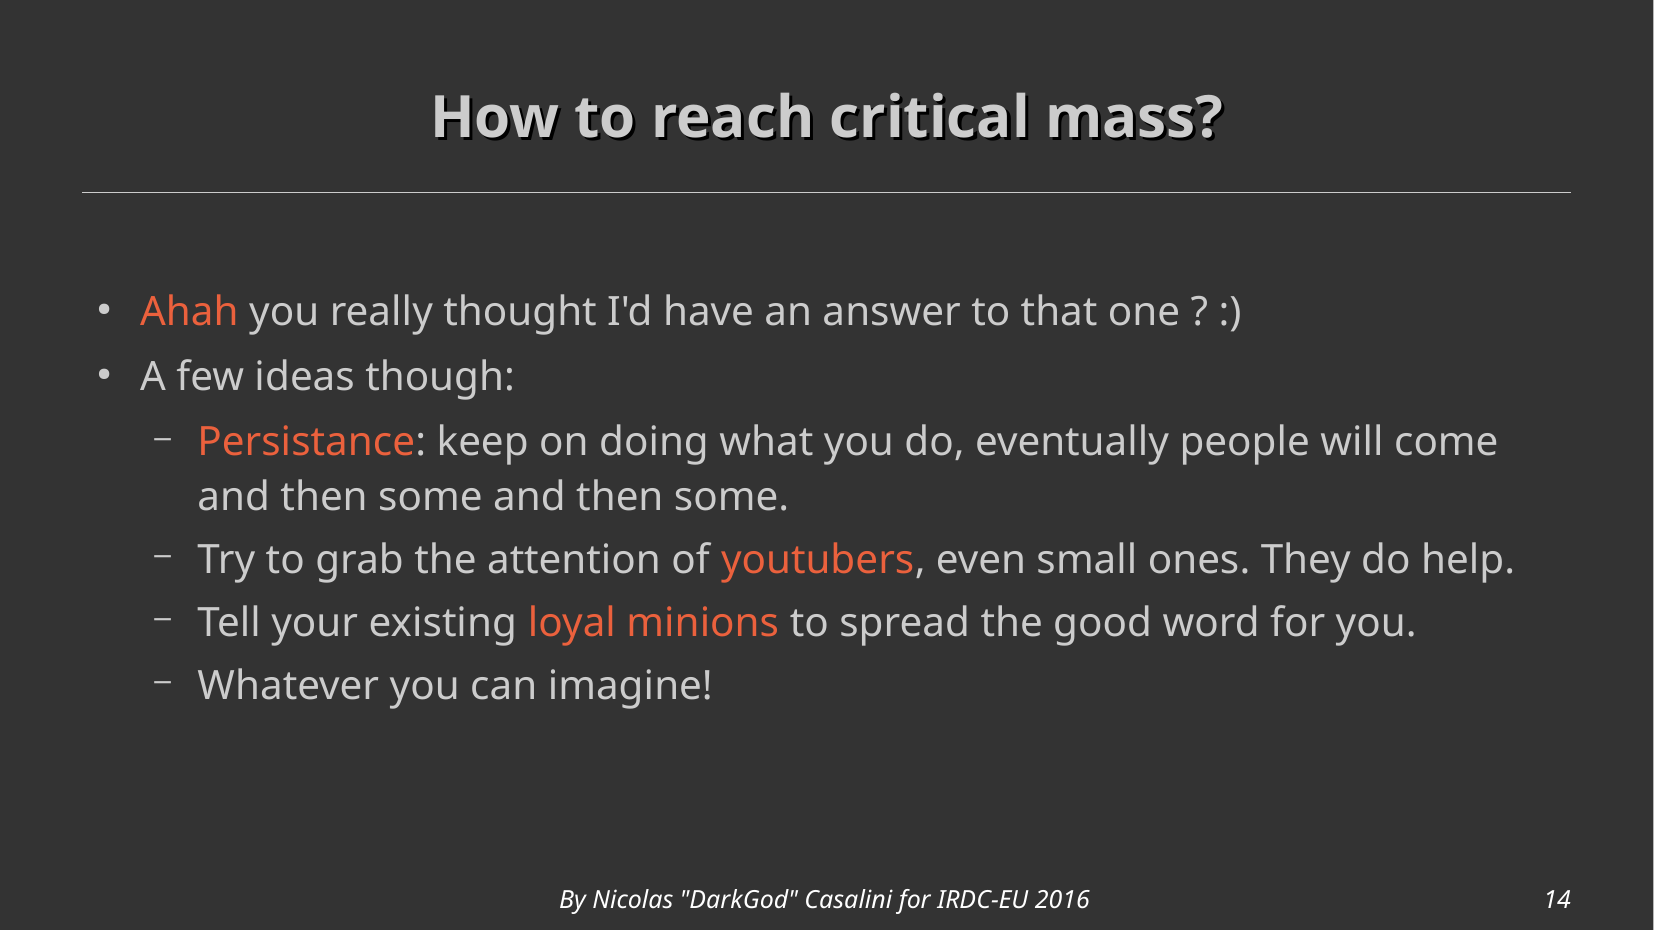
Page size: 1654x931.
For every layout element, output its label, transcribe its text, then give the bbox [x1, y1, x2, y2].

title How to reach critical mass? [82, 37, 1571, 193]
list Ahah you really thought I'd have an answer to that one ? :) A few ideas though: Persistance: keep on doing what you do, eventually people will come and then some and then some. Try to grab the attention of youtubers, even small ones. They do help. Tell your existing loyal minions to spread the good word for you. Whatever you can imagine! [82, 217, 1571, 757]
